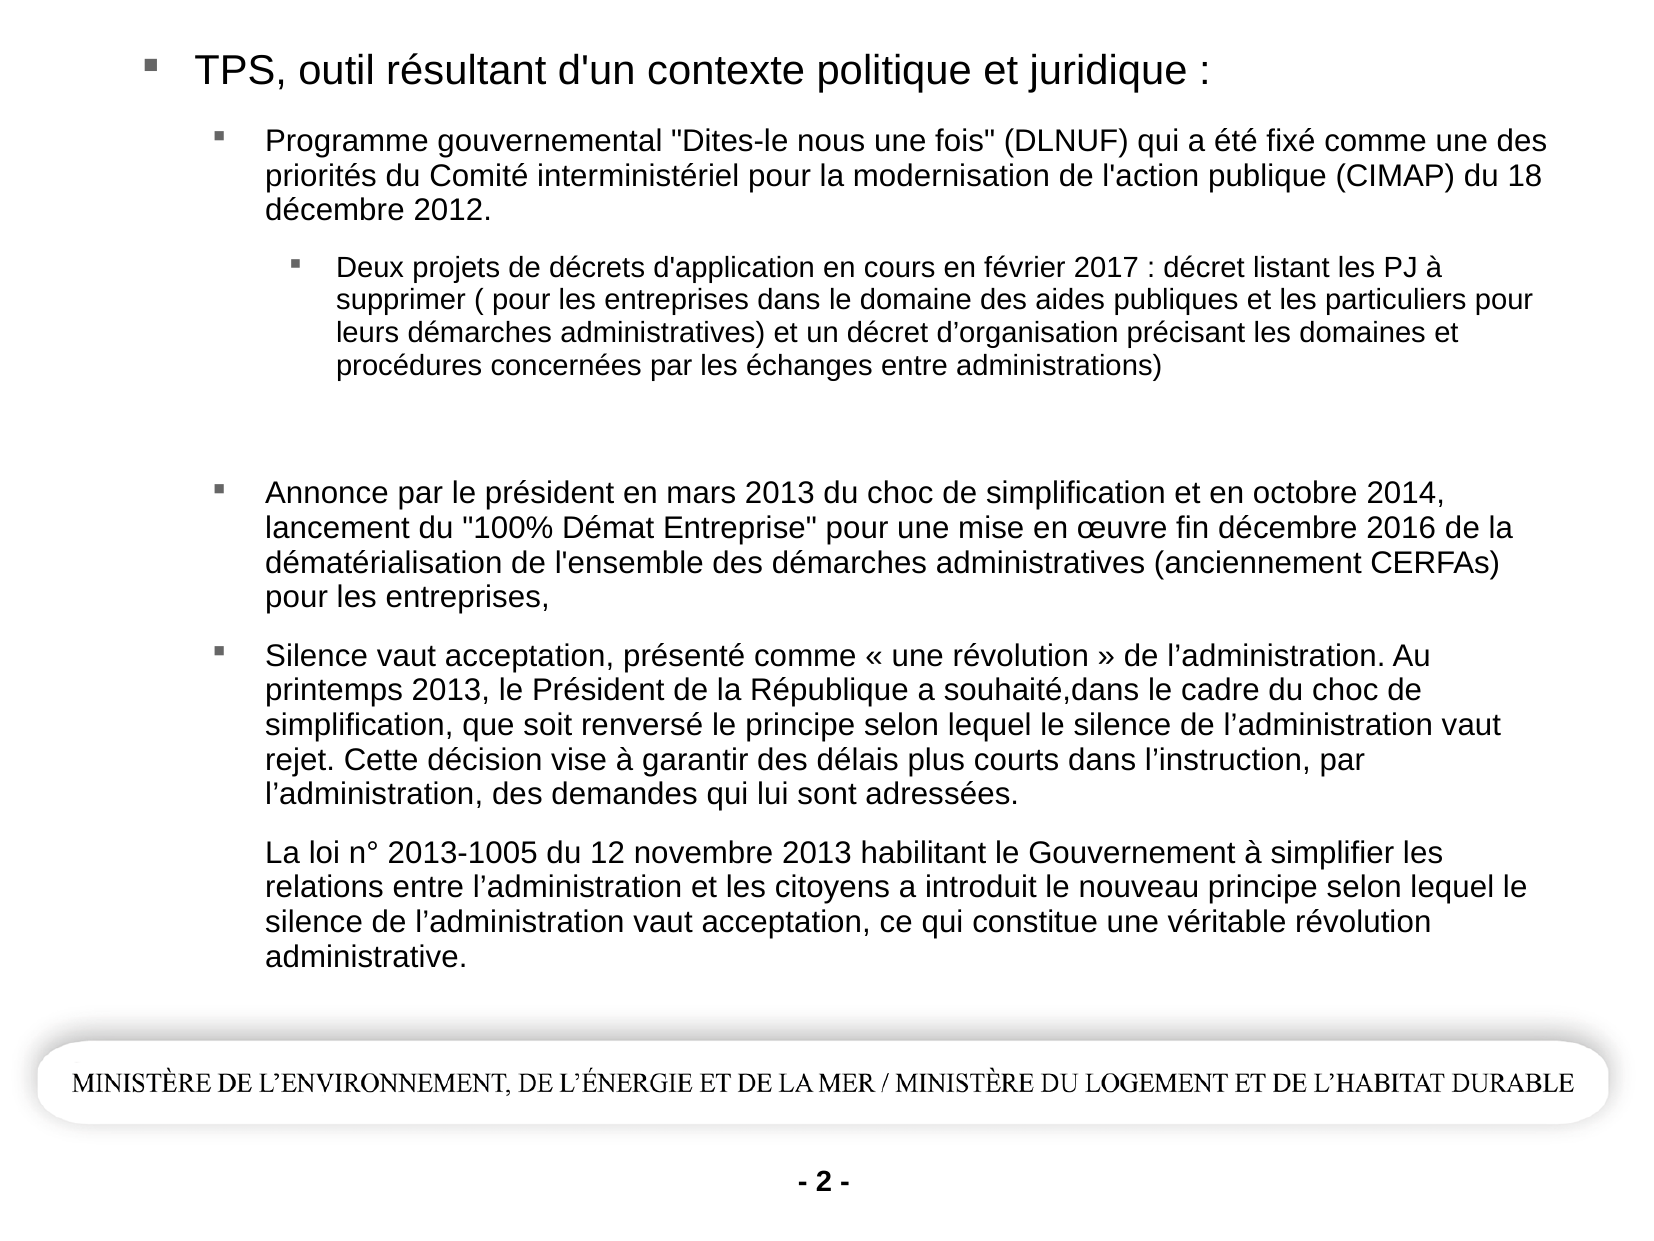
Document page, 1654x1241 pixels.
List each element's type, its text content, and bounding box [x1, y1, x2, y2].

picture [0, 224, 1654, 1155]
list TPS, outil résultant d'un contexte politique et juridique : Programme gouvernemental "Dites-le nous une fois" (DLNUF) qui a été fixé comme une des priorités du Comité interministériel pour la modernisation de l'action publique (CIMAP) du 18 décembre 2012. Deux projets de décrets d'application en cours en février 2017 : décret listant les PJ à supprimer ( pour les entreprises dans le domaine des aides publiques et les particuliers pour leurs démarches administratives) et un décret d’organisation précisant les domaines et procédures concernées par les échanges entre administrations) Annonce par le président en mars 2013 du choc de simplification et en octobre 2014, lancement du "100% Démat Entreprise" pour une mise en œuvre fin décembre 2016 de la dématérialisation de l'ensemble des démarches administratives (anciennement CERFAs) pour les entreprises, Silence vaut acceptation, présenté comme « une révolution » de l’administration. Au printemps 2013, le Président de la République a souhaité,dans le cadre du choc de simplification, que soit renversé le principe selon lequel le silence de l’administration vaut rejet. Cette décision vise à garantir des délais plus courts dans l’instruction, par l’administration, des demandes qui lui sont adressées. La loi n° 2013-1005 du 12 novembre 2013 habilitant le Gouvernement à simplifier les relations entre l’administration et les citoyens a introduit le nouveau principe selon lequel le silence de l’administration vaut acceptation, ce qui constitue une véritable révolution administrative. [123, 47, 1571, 1016]
